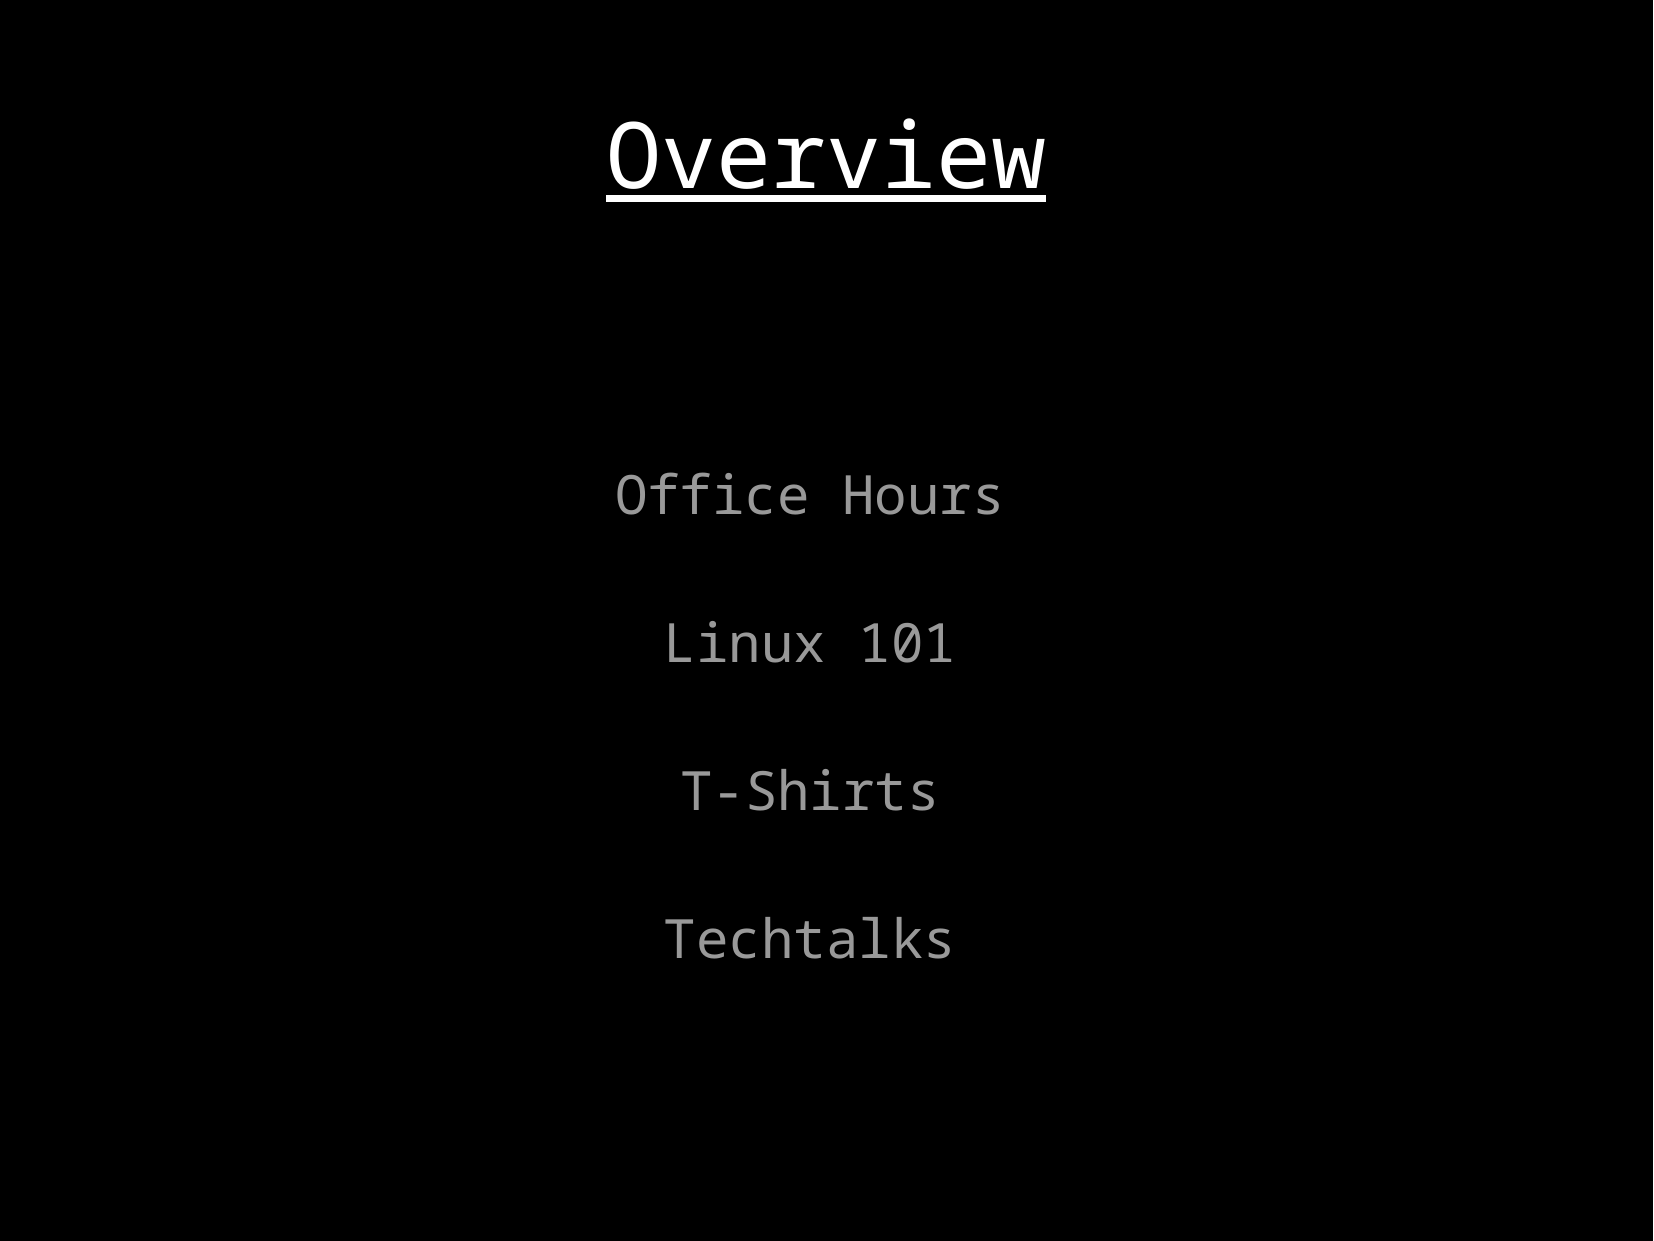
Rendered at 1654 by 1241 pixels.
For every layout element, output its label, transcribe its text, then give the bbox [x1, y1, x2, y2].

title Overview [82, 49, 1571, 257]
text_box Office Hours Linux 101 T-Shirts Techtalks [525, 375, 1096, 859]
